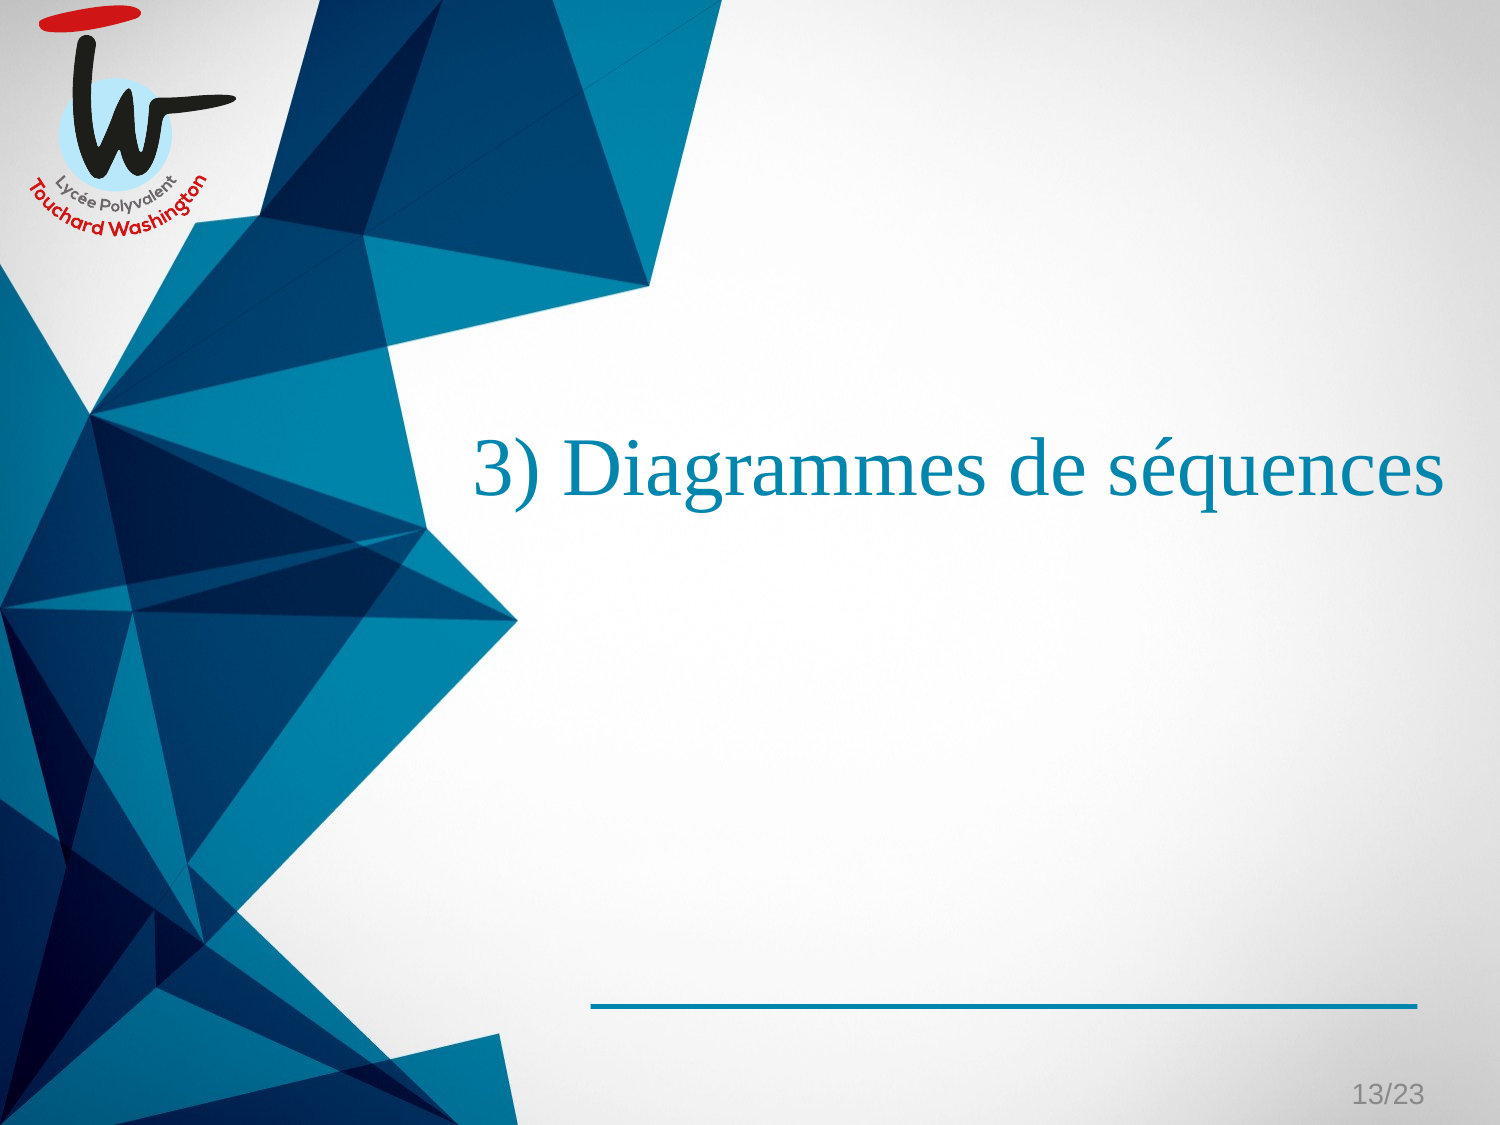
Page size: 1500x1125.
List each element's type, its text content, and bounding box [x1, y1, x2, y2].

picture [0, 0, 1500, 1125]
title 3) Diagrammes de séquences [354, 373, 1447, 562]
